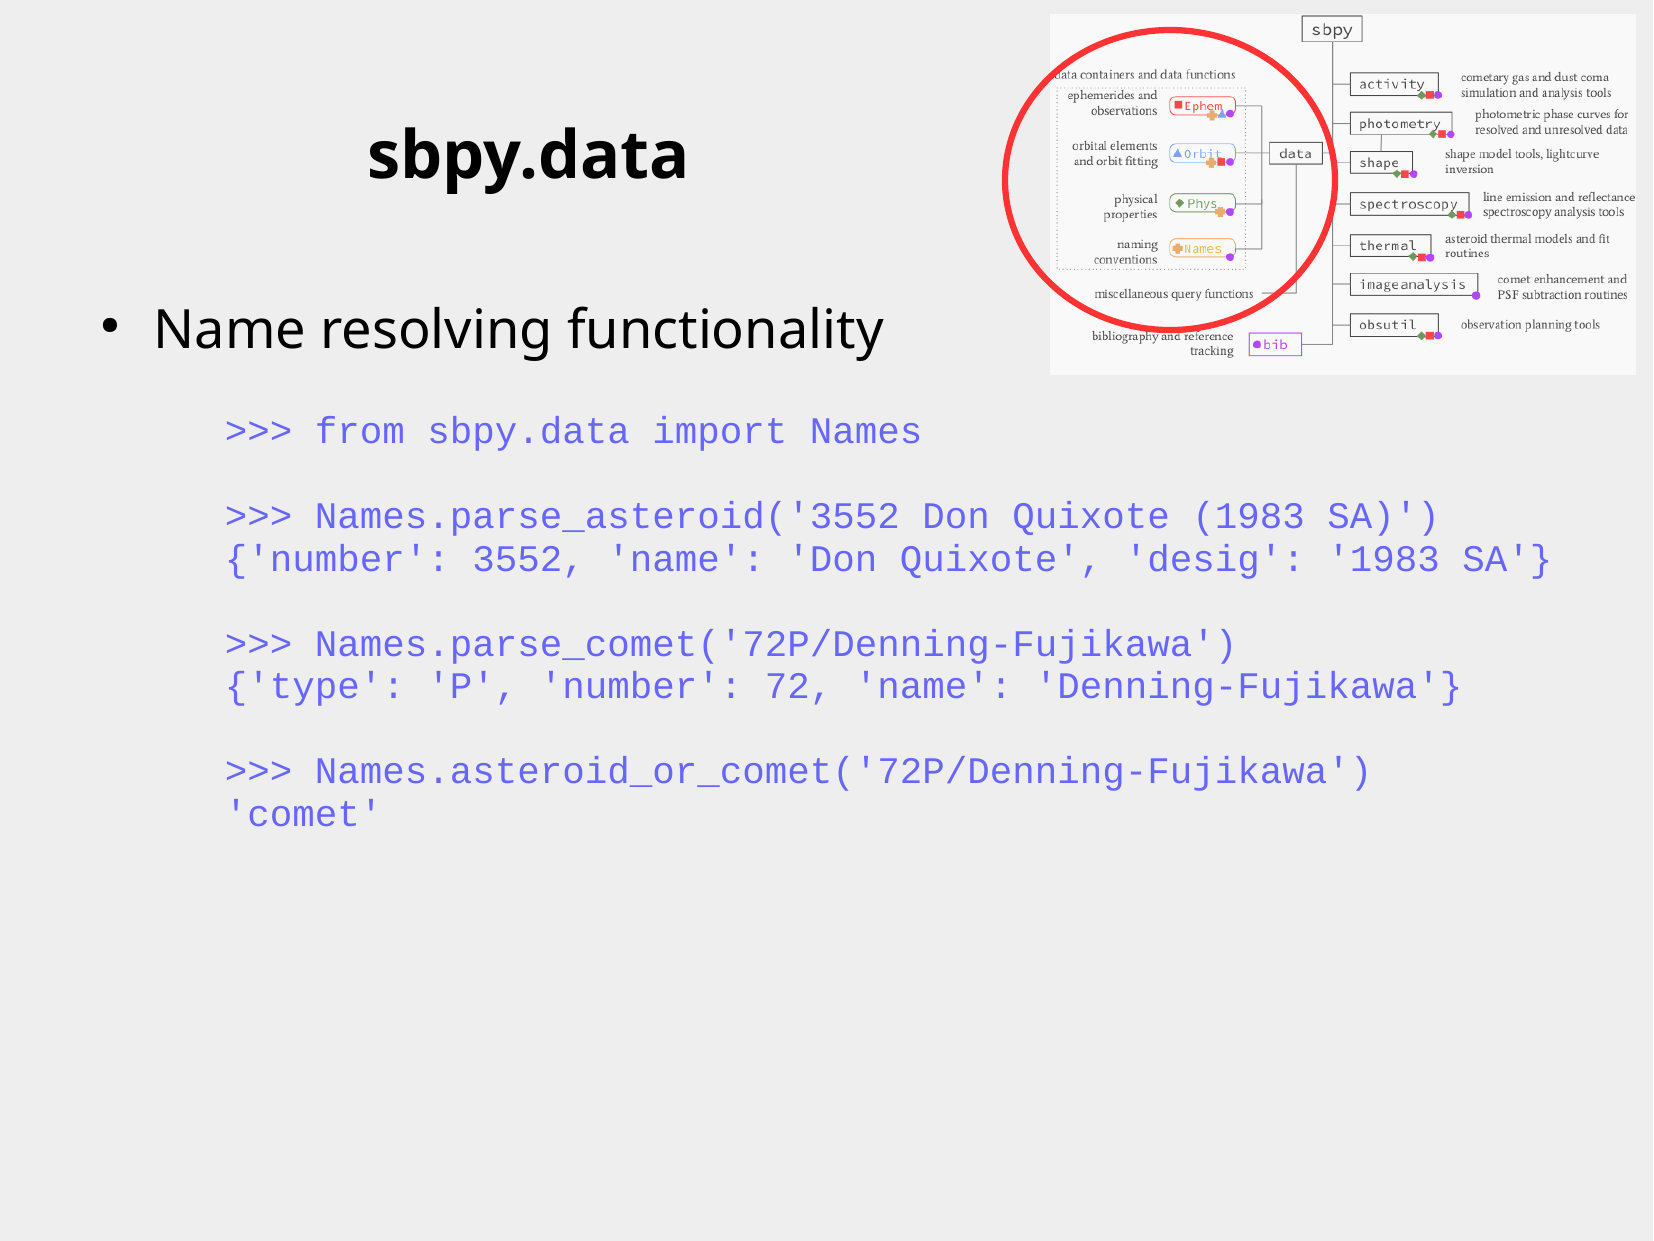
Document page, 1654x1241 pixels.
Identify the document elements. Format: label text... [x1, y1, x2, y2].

list Name resolving functionality [82, 290, 1571, 1171]
text_box >>> from sbpy.data import Names >>> Names.parse_asteroid('3552 Don Quixote (1983 SA)') {'number': 3552, 'name': 'Don Quixote', 'desig': '1983 SA'} >>> Names.parse_comet('72P/Denning-Fujikawa') {'type': 'P', 'number': 72, 'name': 'Denning-Fujikawa'} >>> Names.asteroid_or_comet('72P/Denning-Fujikawa') 'comet' [210, 405, 1617, 846]
title sbpy.data [82, 49, 976, 257]
picture [1050, 15, 1636, 376]
picture [1050, 34, 1331, 326]
